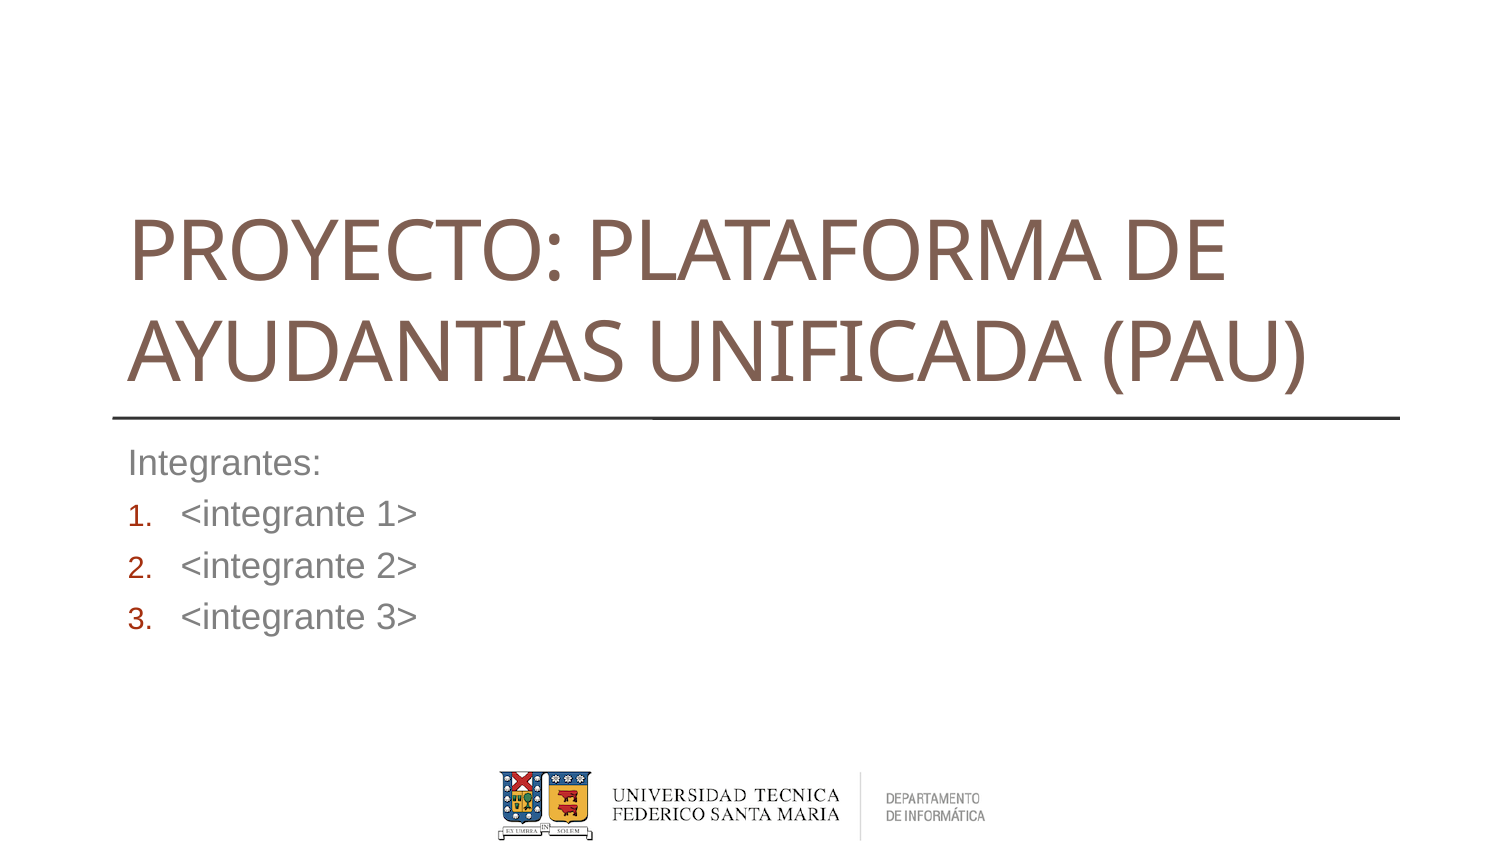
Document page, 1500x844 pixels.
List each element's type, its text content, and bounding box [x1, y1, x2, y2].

title ProyectO: Plataforma de Ayudantias Unificada (PAU) [112, 168, 1400, 406]
subtitle Integrantes: <integrante 1> <integrante 2> <integrante 3> [112, 431, 1400, 647]
picture [494, 767, 1006, 842]
